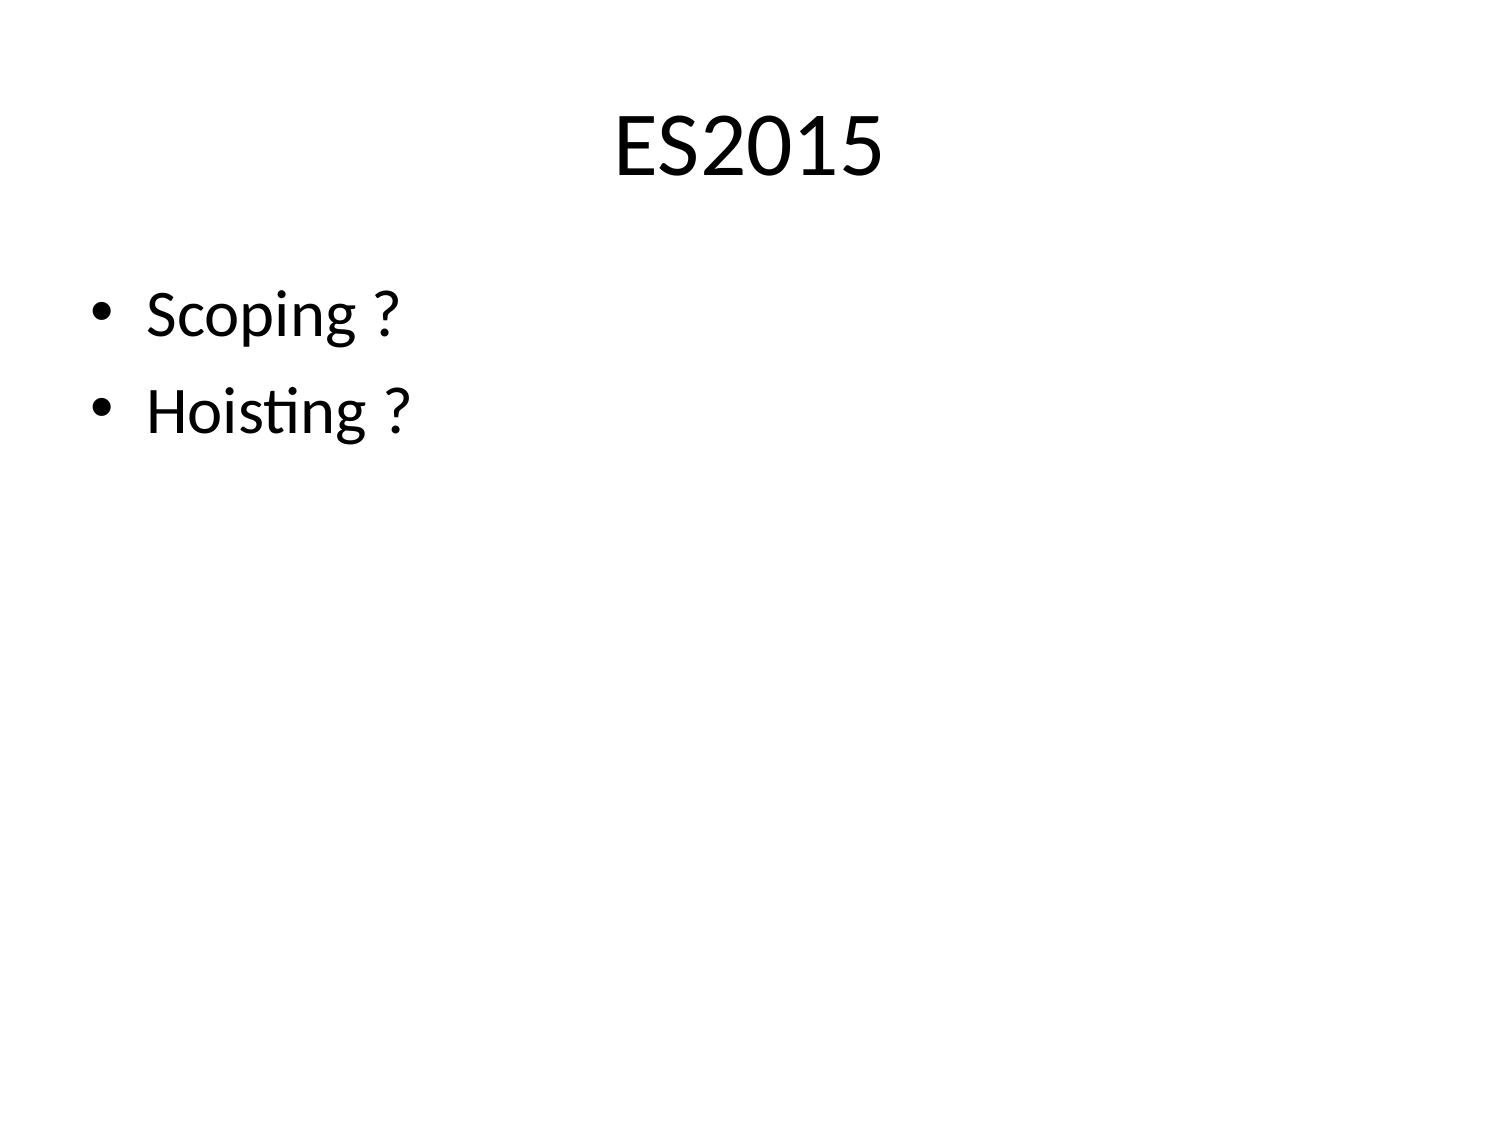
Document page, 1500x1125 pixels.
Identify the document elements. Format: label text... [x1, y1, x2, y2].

list Scoping ? Hoisting ? [75, 262, 1426, 1005]
title ES2015 [75, 45, 1426, 233]
